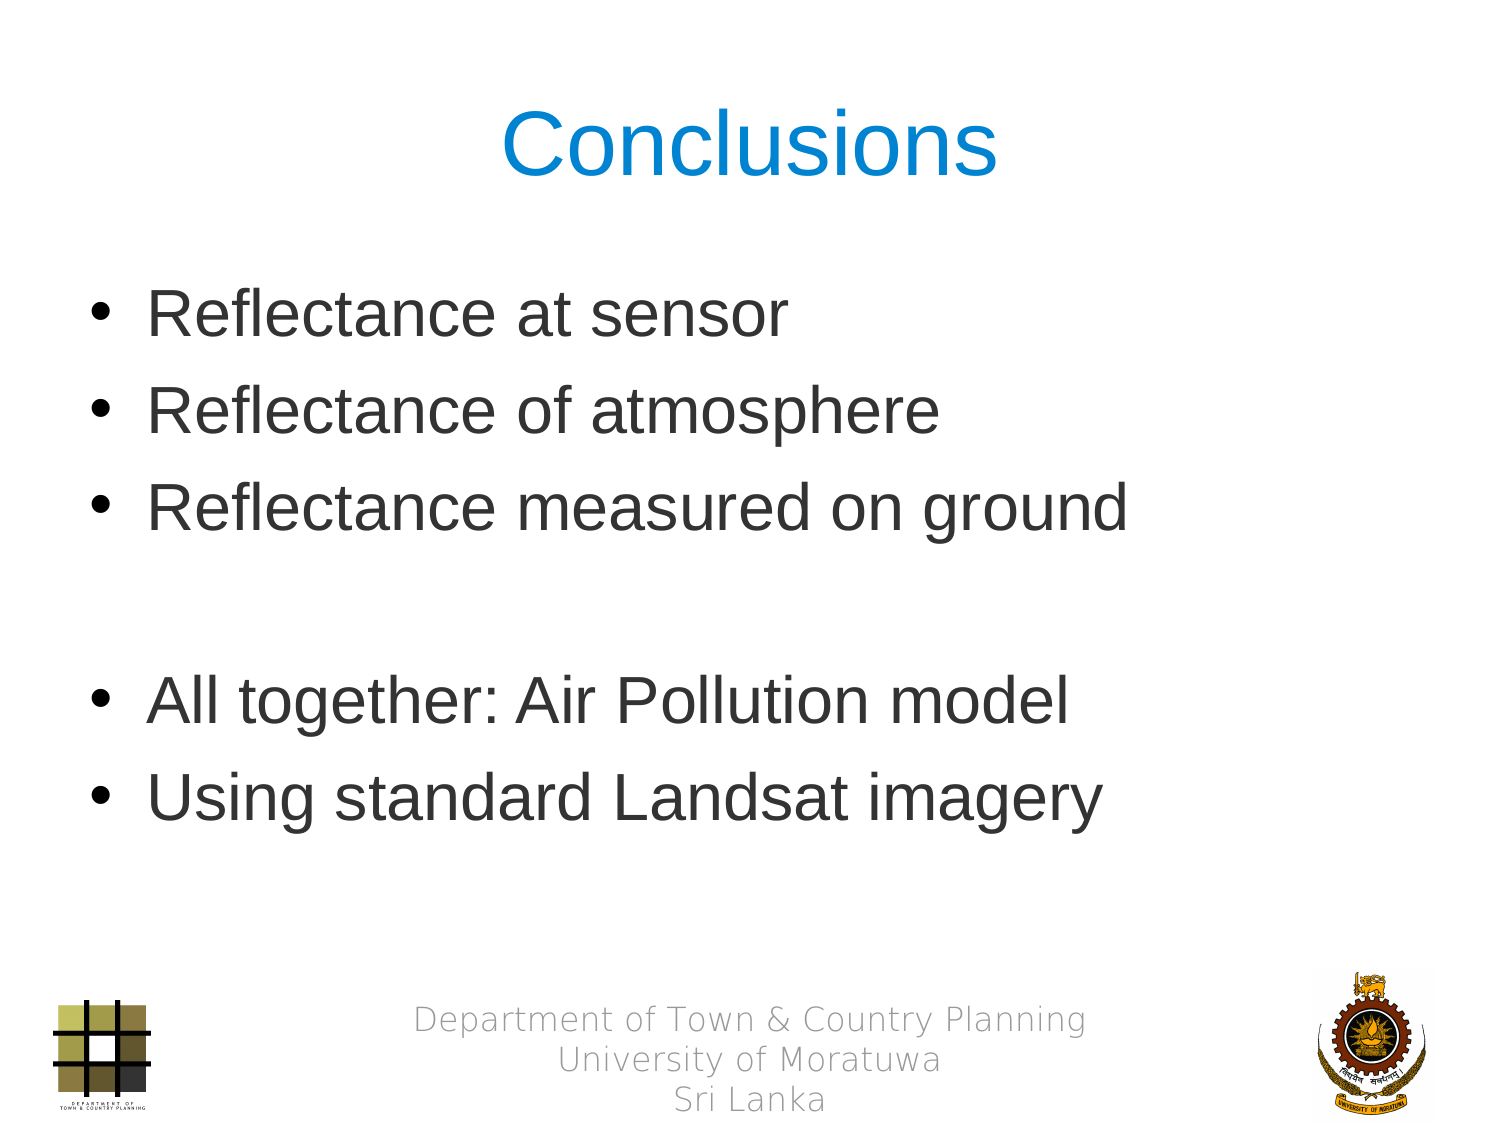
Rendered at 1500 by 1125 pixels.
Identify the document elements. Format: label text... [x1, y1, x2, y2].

title Conclusions [75, 45, 1426, 233]
list Reflectance at sensor Reflectance of atmosphere Reflectance measured on ground All together: Air Pollution model Using standard Landsat imagery [75, 262, 1426, 916]
picture [1312, 966, 1435, 1125]
picture [53, 1000, 151, 1110]
